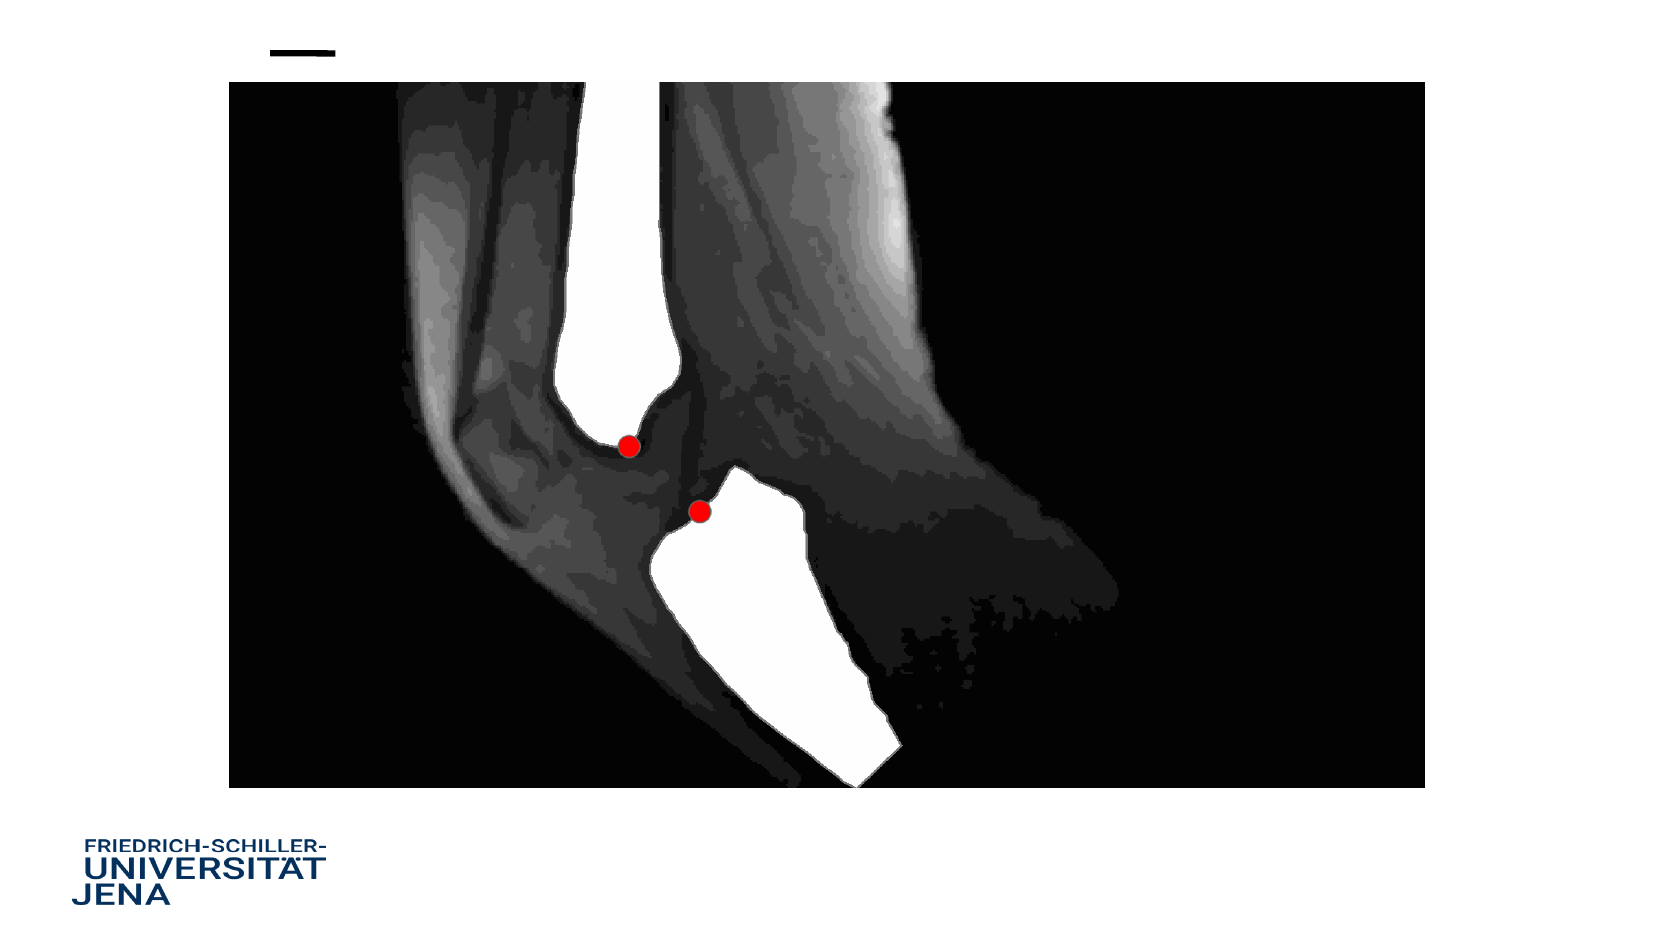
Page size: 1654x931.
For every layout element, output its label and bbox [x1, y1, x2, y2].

picture [72, 839, 326, 905]
picture [229, 82, 1426, 788]
